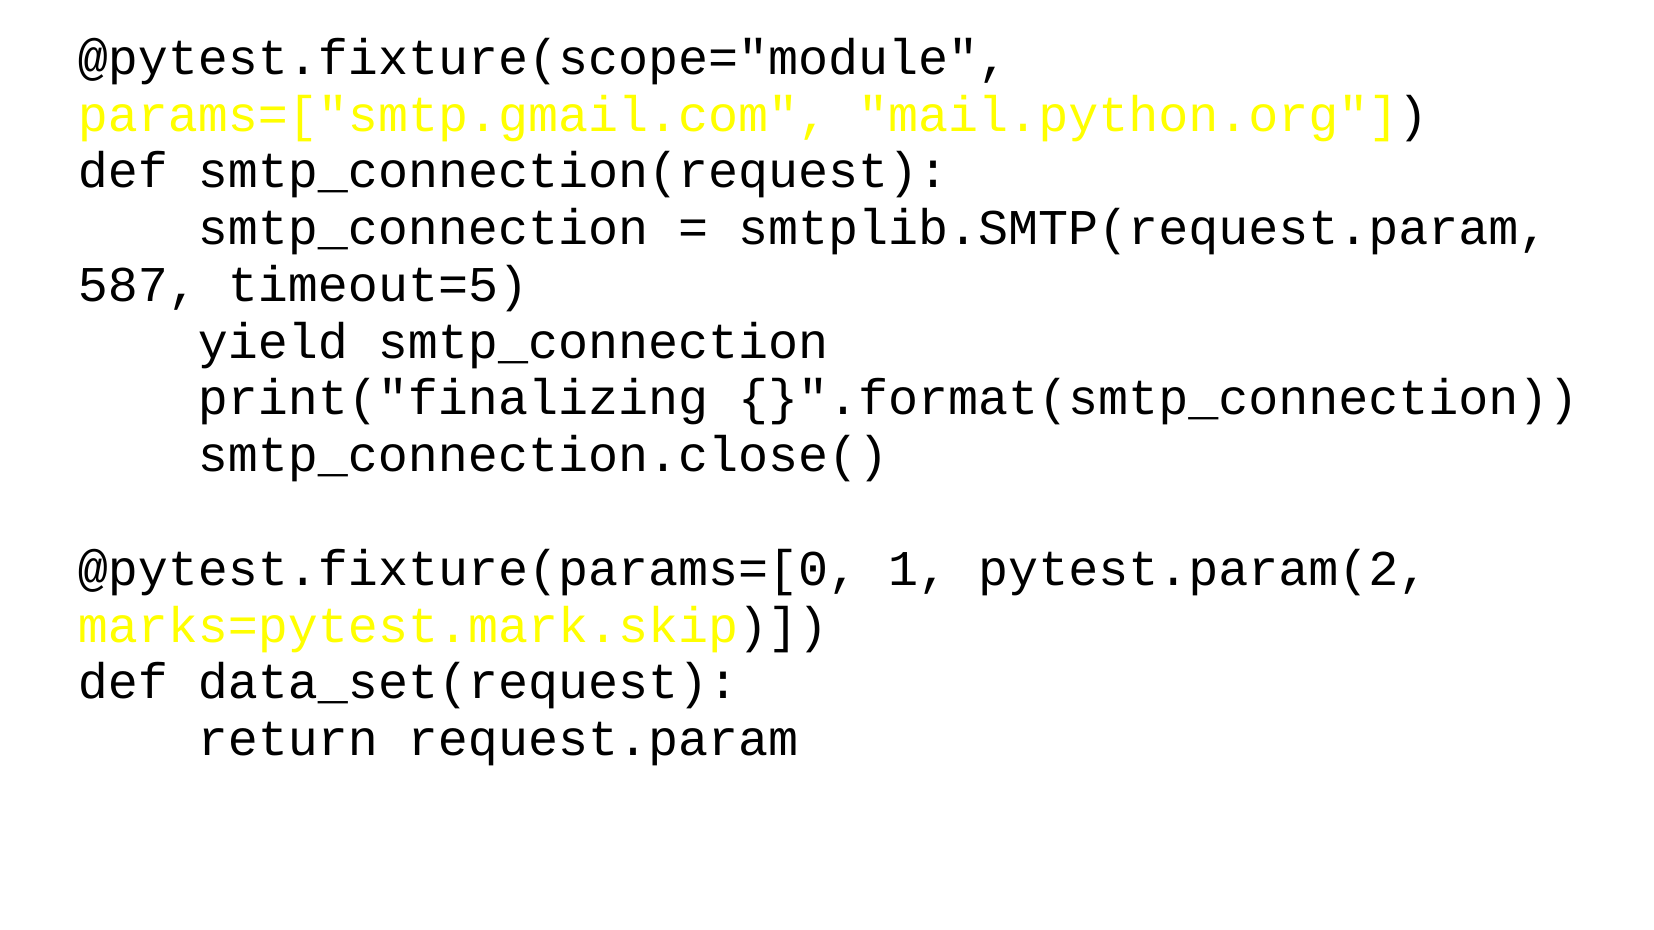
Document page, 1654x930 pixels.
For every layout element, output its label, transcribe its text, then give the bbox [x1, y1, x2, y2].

text_box @pytest.fixture(scope="module", params=["smtp.gmail.com", "mail.python.org"]) def smtp_connection(request): smtp_connection = smtplib.SMTP(request.param, 587, timeout=5) yield smtp_connection print("finalizing {}".format(smtp_connection)) smtp_connection.close() @pytest.fixture(params=[0, 1, pytest.param(2, marks=pytest.mark.skip)]) def data_set(request): return request.param [63, 25, 1601, 778]
